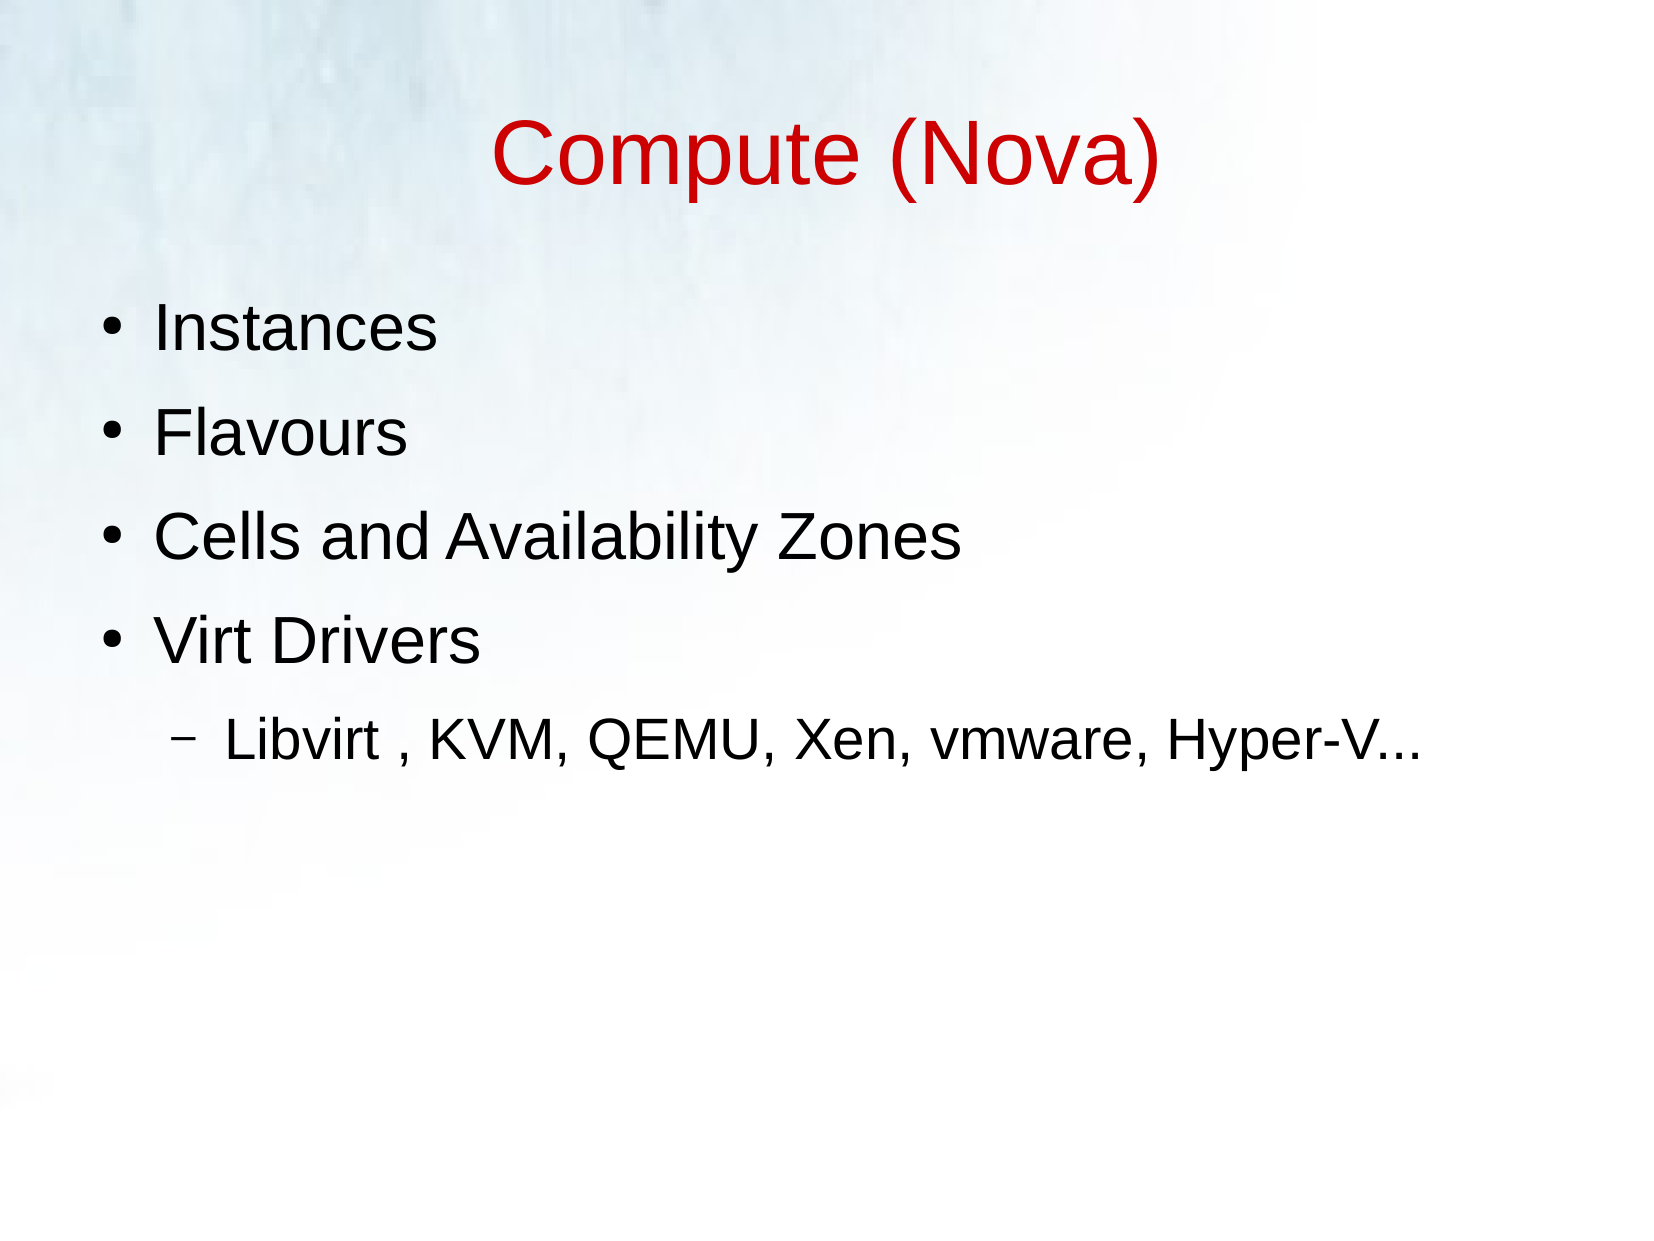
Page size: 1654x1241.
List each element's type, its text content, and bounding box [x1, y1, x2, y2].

title Compute (Nova) [82, 49, 1571, 257]
list Instances Flavours Cells and Availability Zones Virt Drivers Libvirt , KVM, QEMU, Xen, vmware, Hyper-V... [82, 290, 1571, 1010]
picture [0, 0, 1654, 1241]
